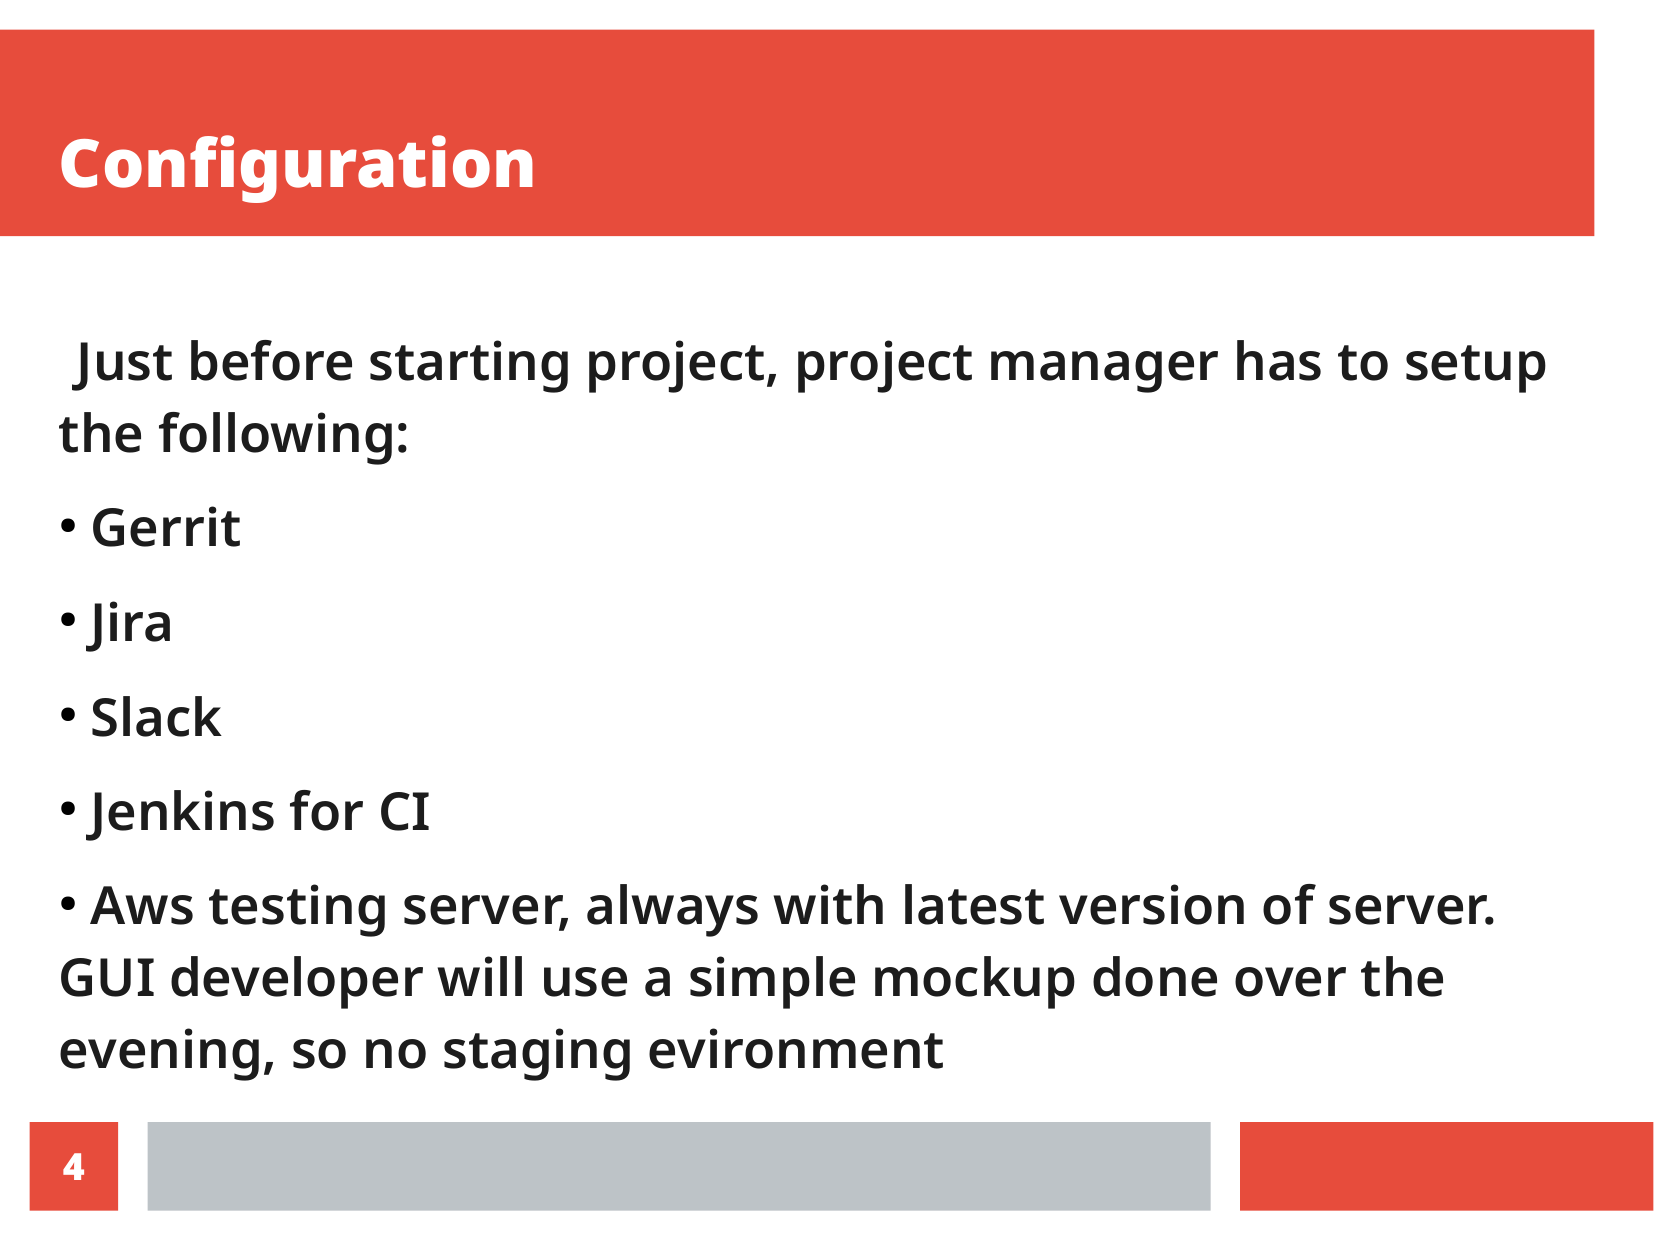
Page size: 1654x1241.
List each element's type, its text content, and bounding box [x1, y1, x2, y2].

list Just before starting project, project manager has to setup the following: Gerrit Jira Slack Jenkins for CI Aws testing server, always with latest version of server. GUI developer will use a simple mockup done over the evening, so no staging evironment [59, 324, 1565, 1093]
title Configuration [59, 59, 1595, 207]
